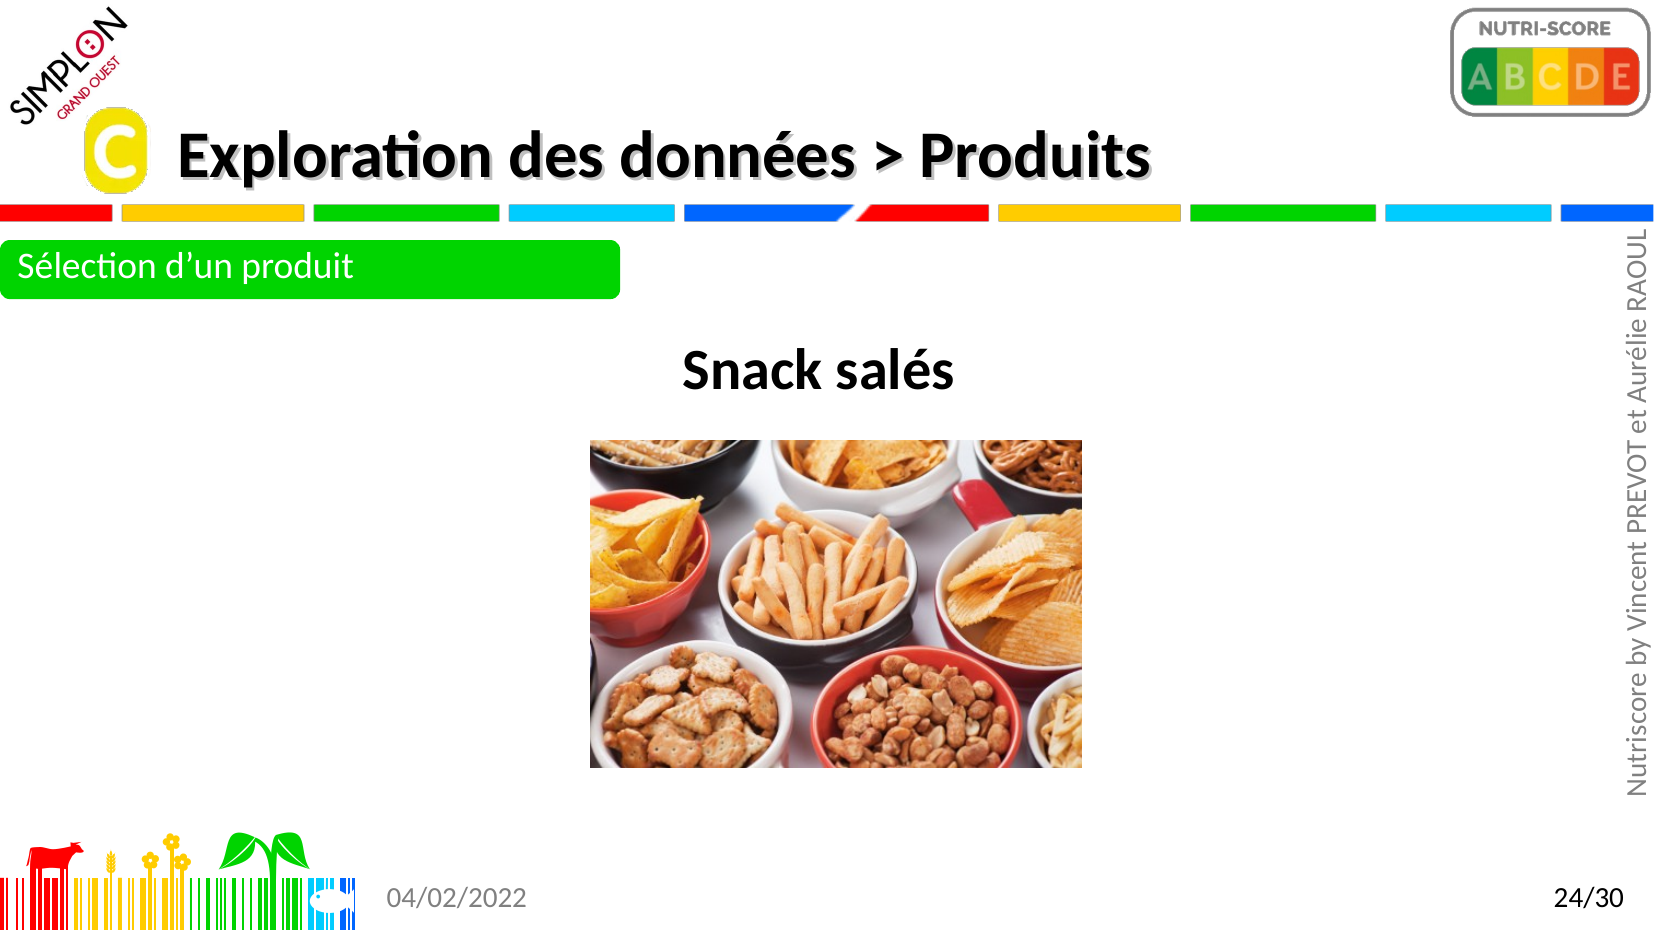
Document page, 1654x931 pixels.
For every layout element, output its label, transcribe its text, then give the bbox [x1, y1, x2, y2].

picture [82, 106, 151, 195]
text_box Snack salés [667, 337, 1082, 412]
picture [590, 440, 1082, 768]
title Exploration des données > Produits [177, 108, 1571, 213]
picture [0, 200, 1654, 225]
picture [1448, 4, 1654, 119]
picture [2, 2, 147, 147]
text_box Sélection d’un produit [0, 240, 621, 300]
picture [0, 826, 355, 930]
